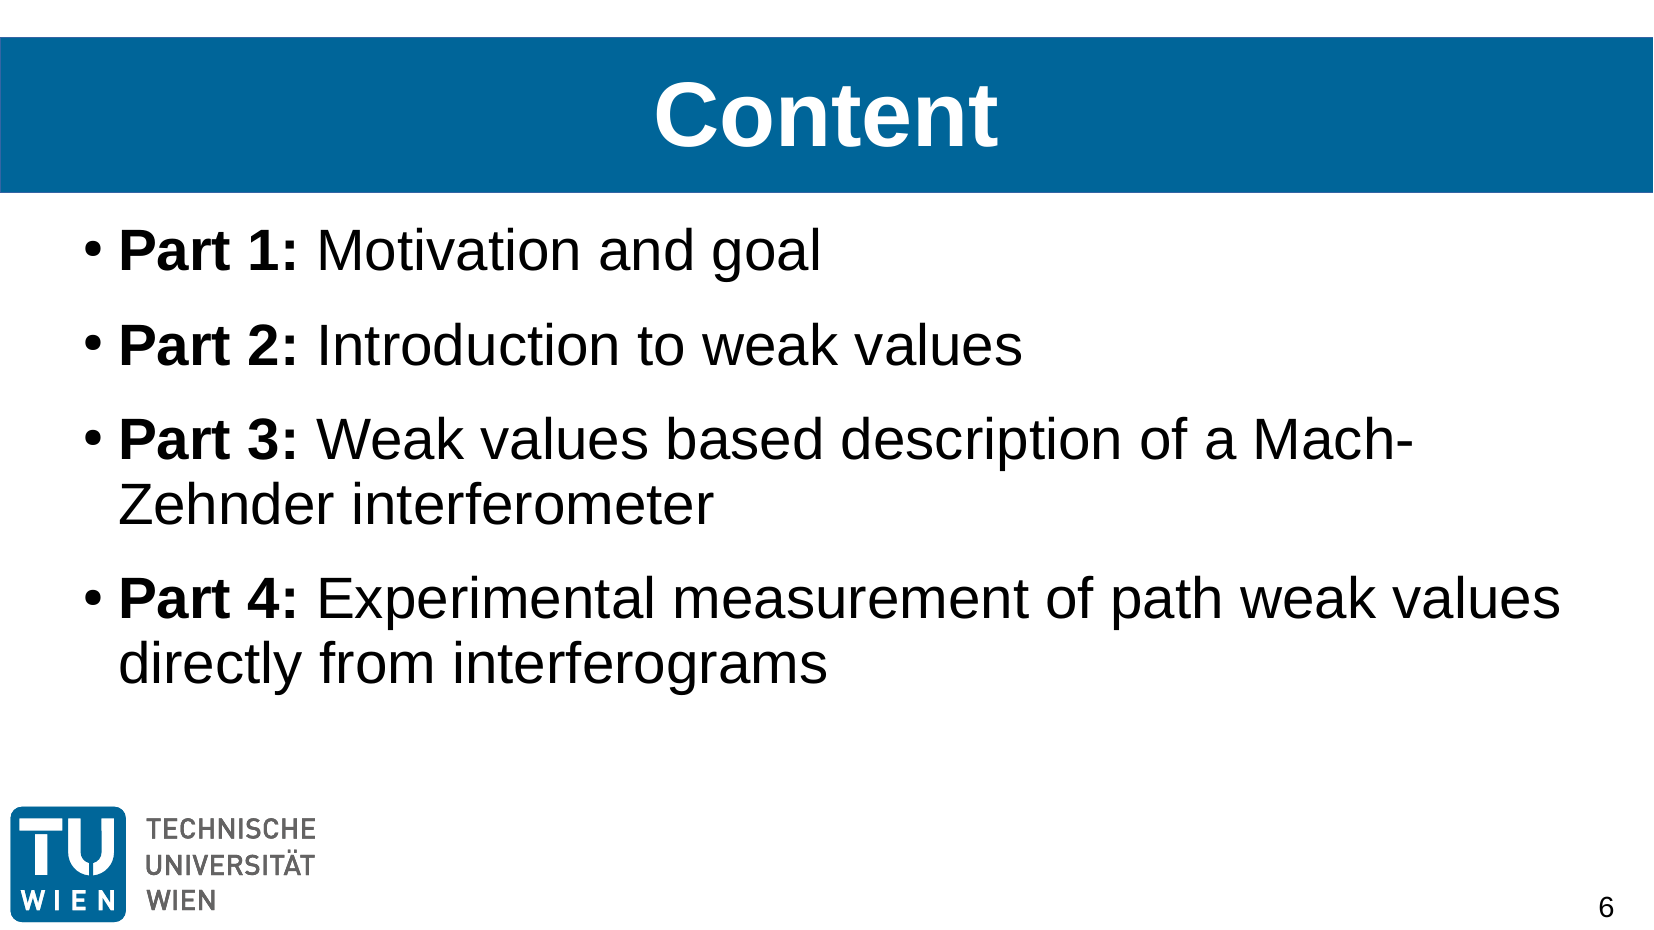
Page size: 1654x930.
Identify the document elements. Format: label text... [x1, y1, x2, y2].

title Content [0, 37, 1653, 193]
list Part 1: Motivation and goal Part 2: Introduction to weak values Part 3: Weak values based description of a Mach-Zehnder interferometer Part 4: Experimental measurement of path weak values directly from interferograms [82, 217, 1591, 856]
